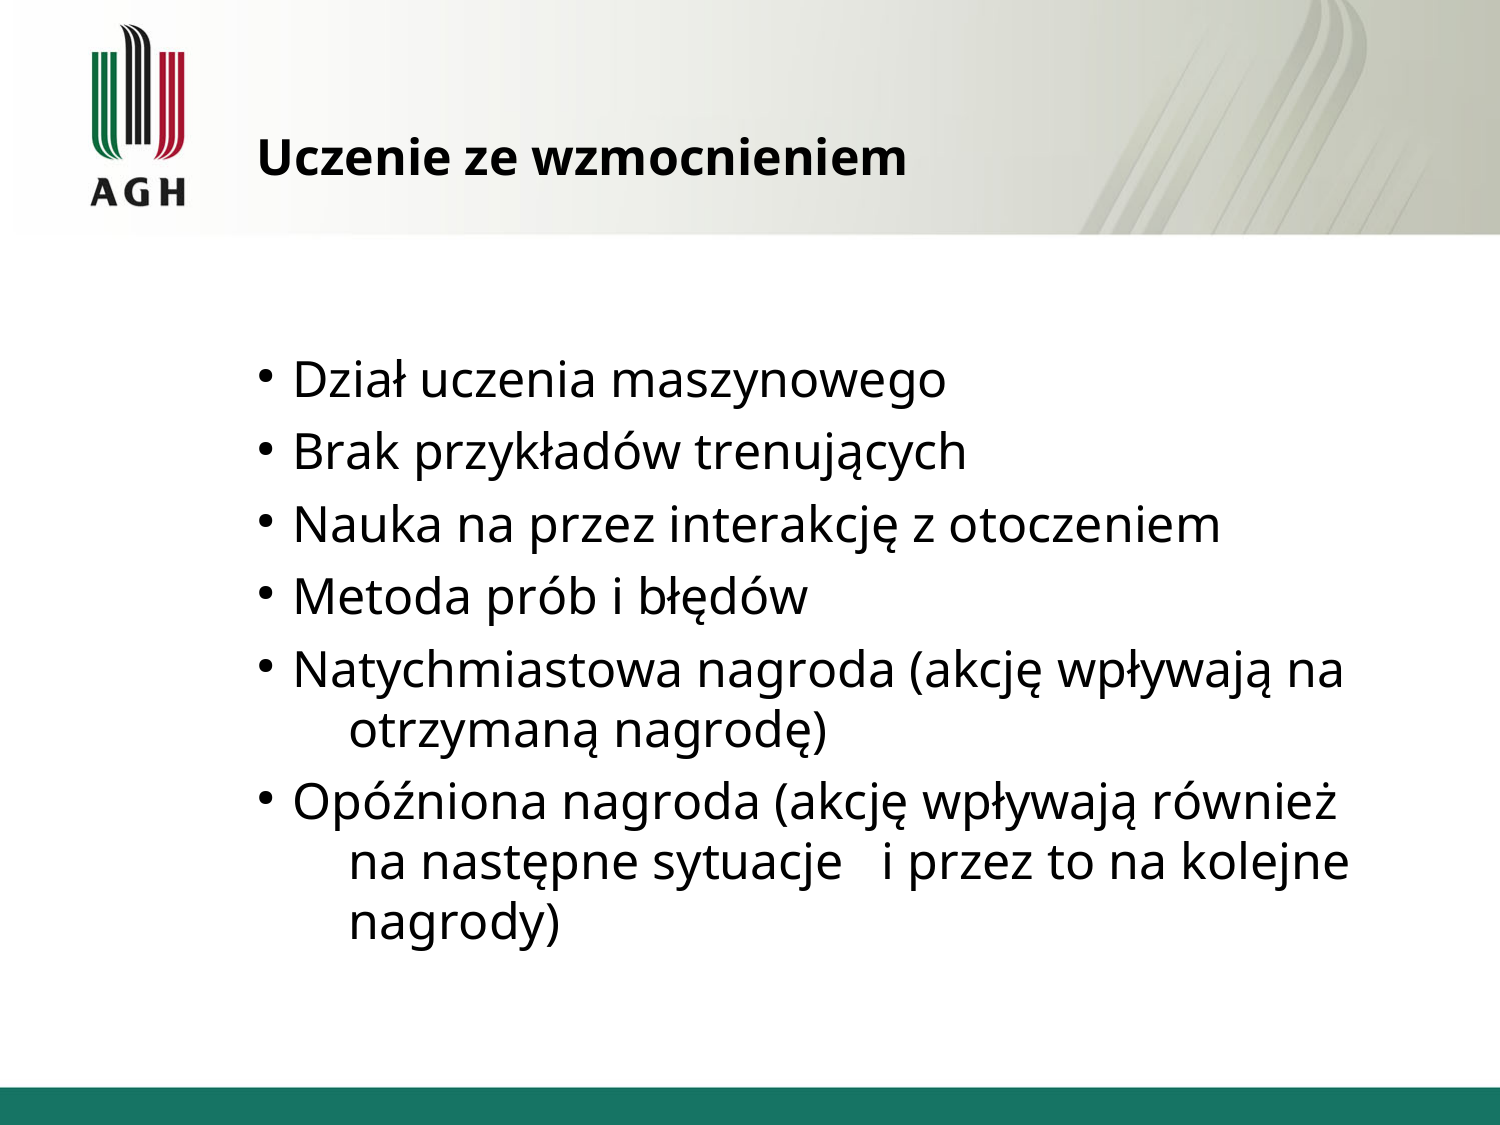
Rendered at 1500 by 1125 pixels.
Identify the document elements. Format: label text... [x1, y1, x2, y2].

list Dział uczenia maszynowego Brak przykładów trenujących Nauka na przez interakcję z otoczeniem Metoda prób i błędów Natychmiastowa nagroda (akcję wpływają na otrzymaną nagrodę) Opóźniona nagroda (akcję wpływają również na następne sytuacje i przez to na kolejne nagrody) [242, 267, 1425, 1005]
picture [0, 0, 1500, 1125]
title Uczenie ze wzmocnieniem [242, 78, 1425, 233]
